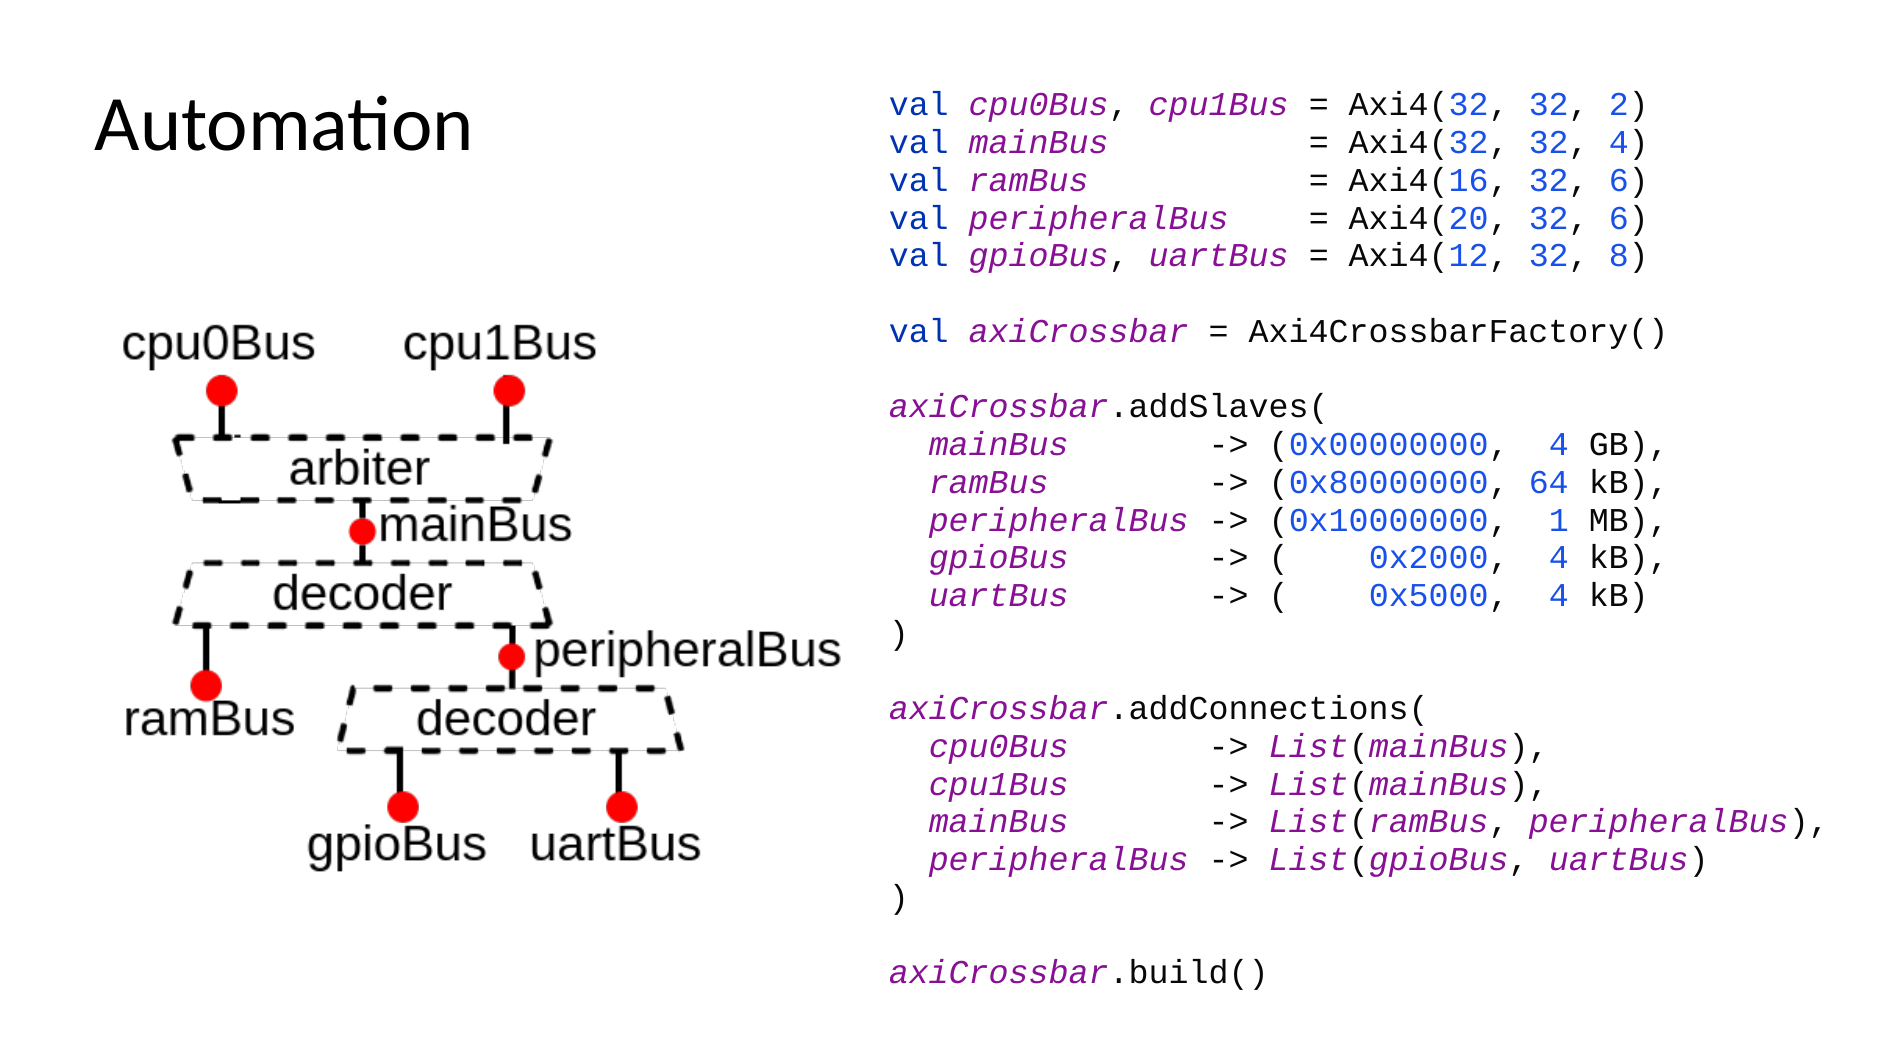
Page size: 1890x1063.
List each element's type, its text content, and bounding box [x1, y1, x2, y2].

text_box val cpu0Bus, cpu1Bus = Axi4(32, 32, 2) val mainBus = Axi4(32, 32, 4) val ramBus = Axi4(16, 32, 6) val peripheralBus = Axi4(20, 32, 6) val gpioBus, uartBus = Axi4(12, 32, 8) val axiCrossbar = Axi4CrossbarFactory() axiCrossbar.addSlaves( mainBus -> (0x00000000, 4 GB), ramBus -> (0x80000000, 64 kB), peripheralBus -> (0x10000000, 1 MB), gpioBus -> ( 0x2000, 4 kB), uartBus -> ( 0x5000, 4 kB) ) axiCrossbar.addConnections( cpu0Bus -> List(mainBus), cpu1Bus -> List(mainBus), mainBus -> List(ramBus, peripheralBus), peripheralBus -> List(gpioBus, uartBus) ) axiCrossbar.build() [874, 80, 1890, 1063]
title Automation [94, 42, 1796, 220]
picture [47, 247, 941, 942]
